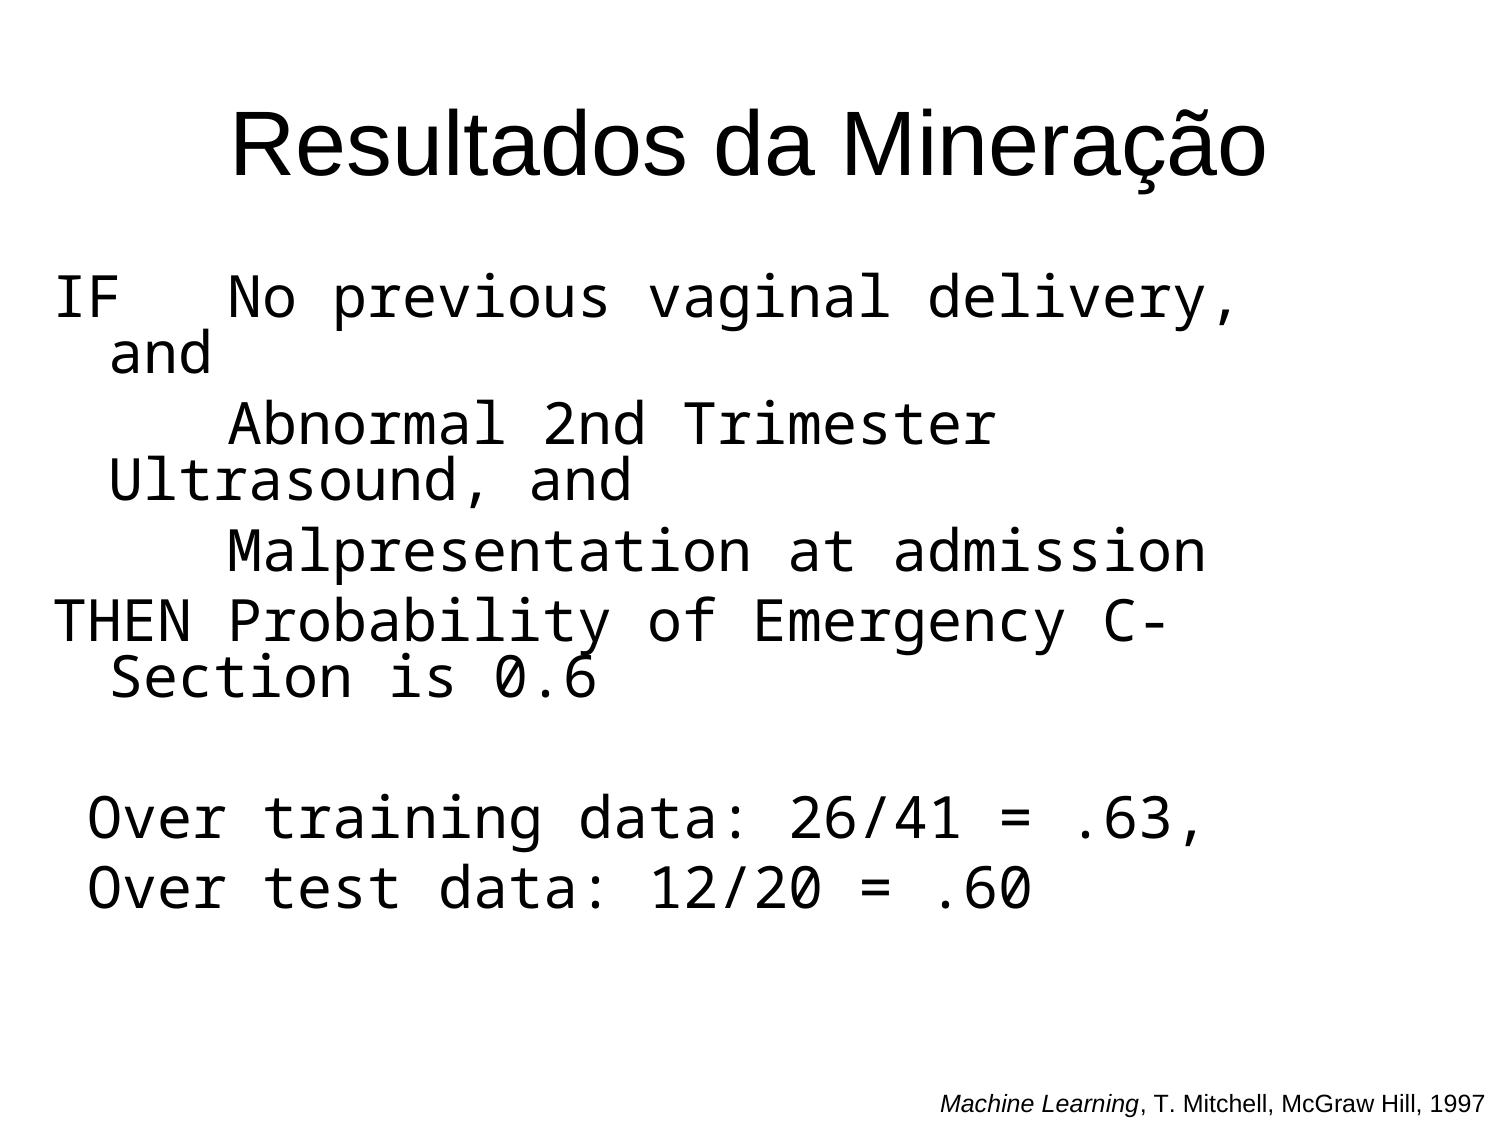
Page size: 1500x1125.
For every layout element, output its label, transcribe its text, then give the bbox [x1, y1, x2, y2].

text_box Machine Learning, T. Mitchell, McGraw Hill, 1997 [925, 1079, 1500, 1125]
title Resultados da Mineração [75, 45, 1426, 233]
list IF No previous vaginal delivery, and Abnormal 2nd Trimester Ultrasound, and Malpresentation at admission THEN Probability of Emergency C-Section is 0.6 Over training data: 26/41 = .63, Over test data: 12/20 = .60 [37, 265, 1388, 928]
